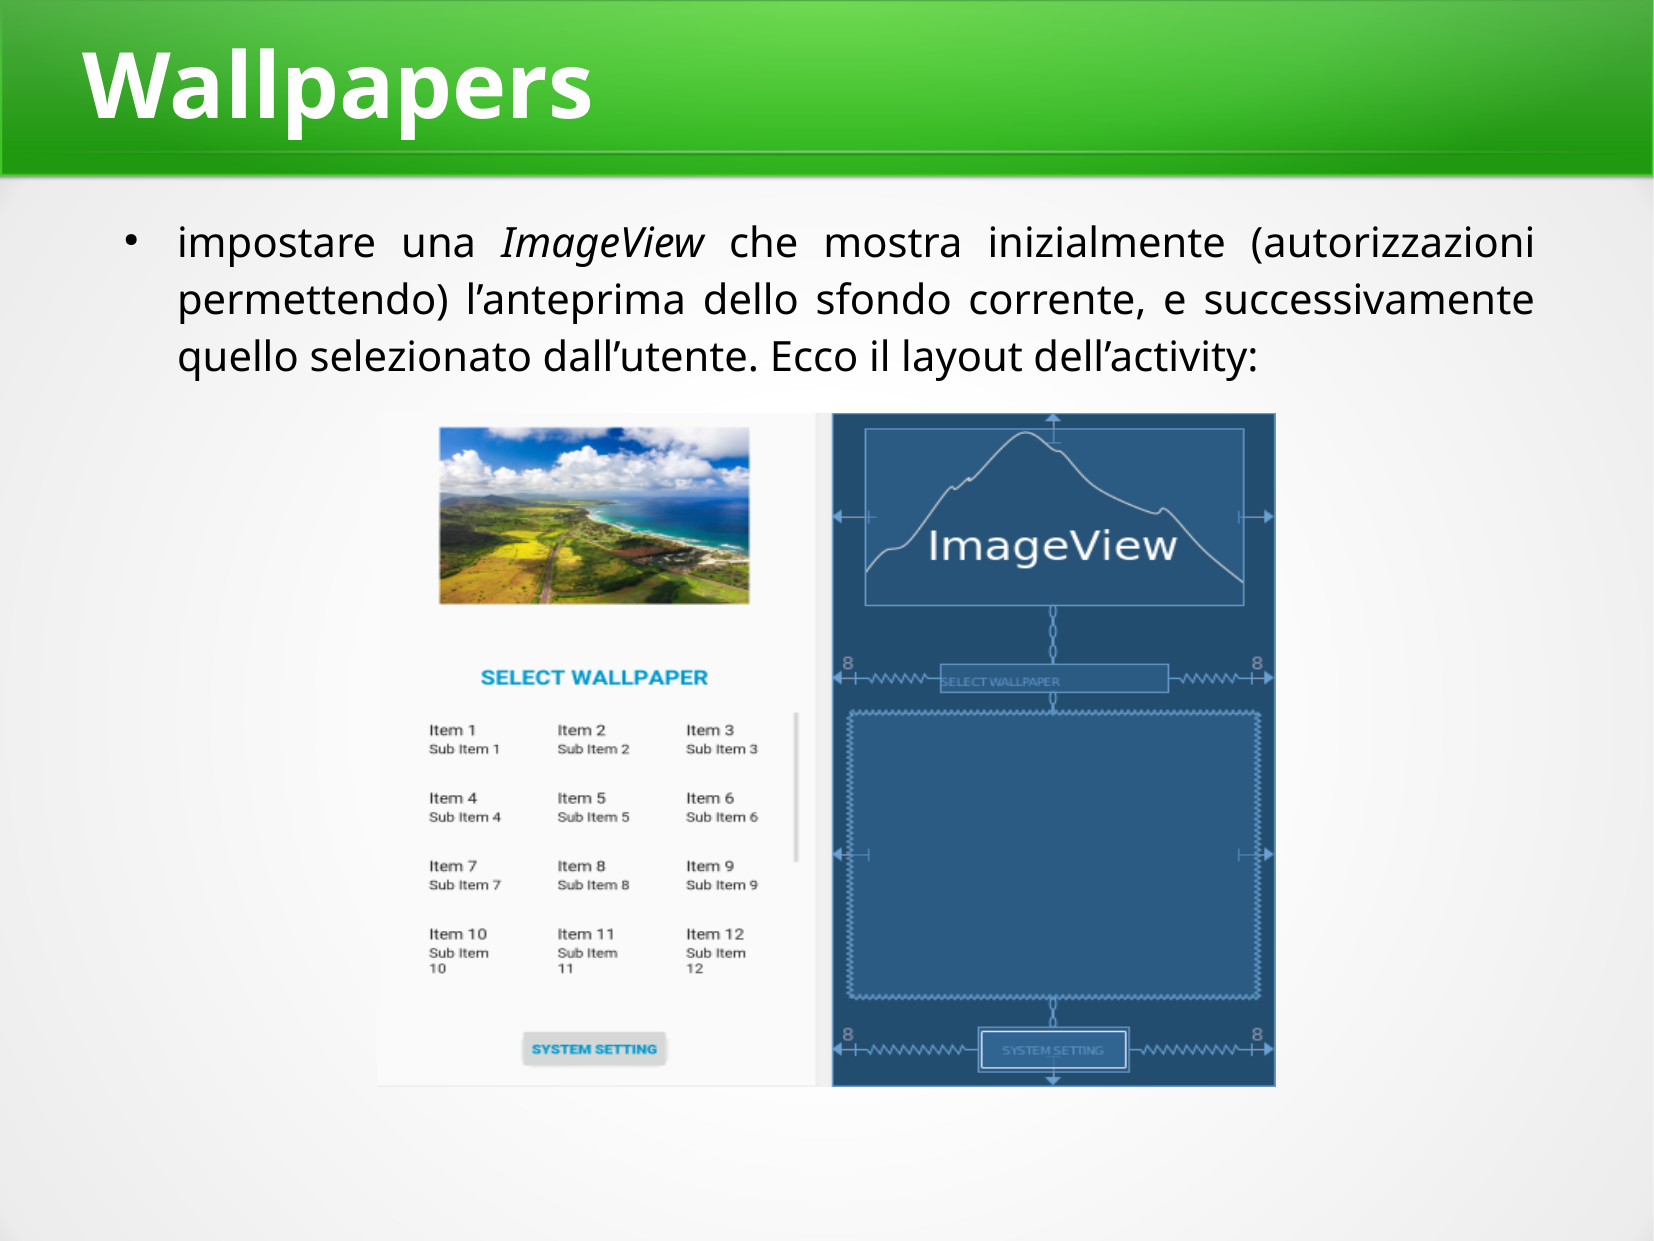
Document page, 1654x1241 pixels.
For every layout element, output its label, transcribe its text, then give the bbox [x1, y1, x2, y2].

title Wallpapers [82, 11, 1571, 154]
list impostare una ImageView che mostra inizialmente (autorizzazioni permettendo) l’anteprima dello sfondo corrente, e successivamente quello selezionato dall’utente. Ecco il layout dell’activity: [106, 212, 1536, 390]
picture [0, 0, 1654, 1241]
